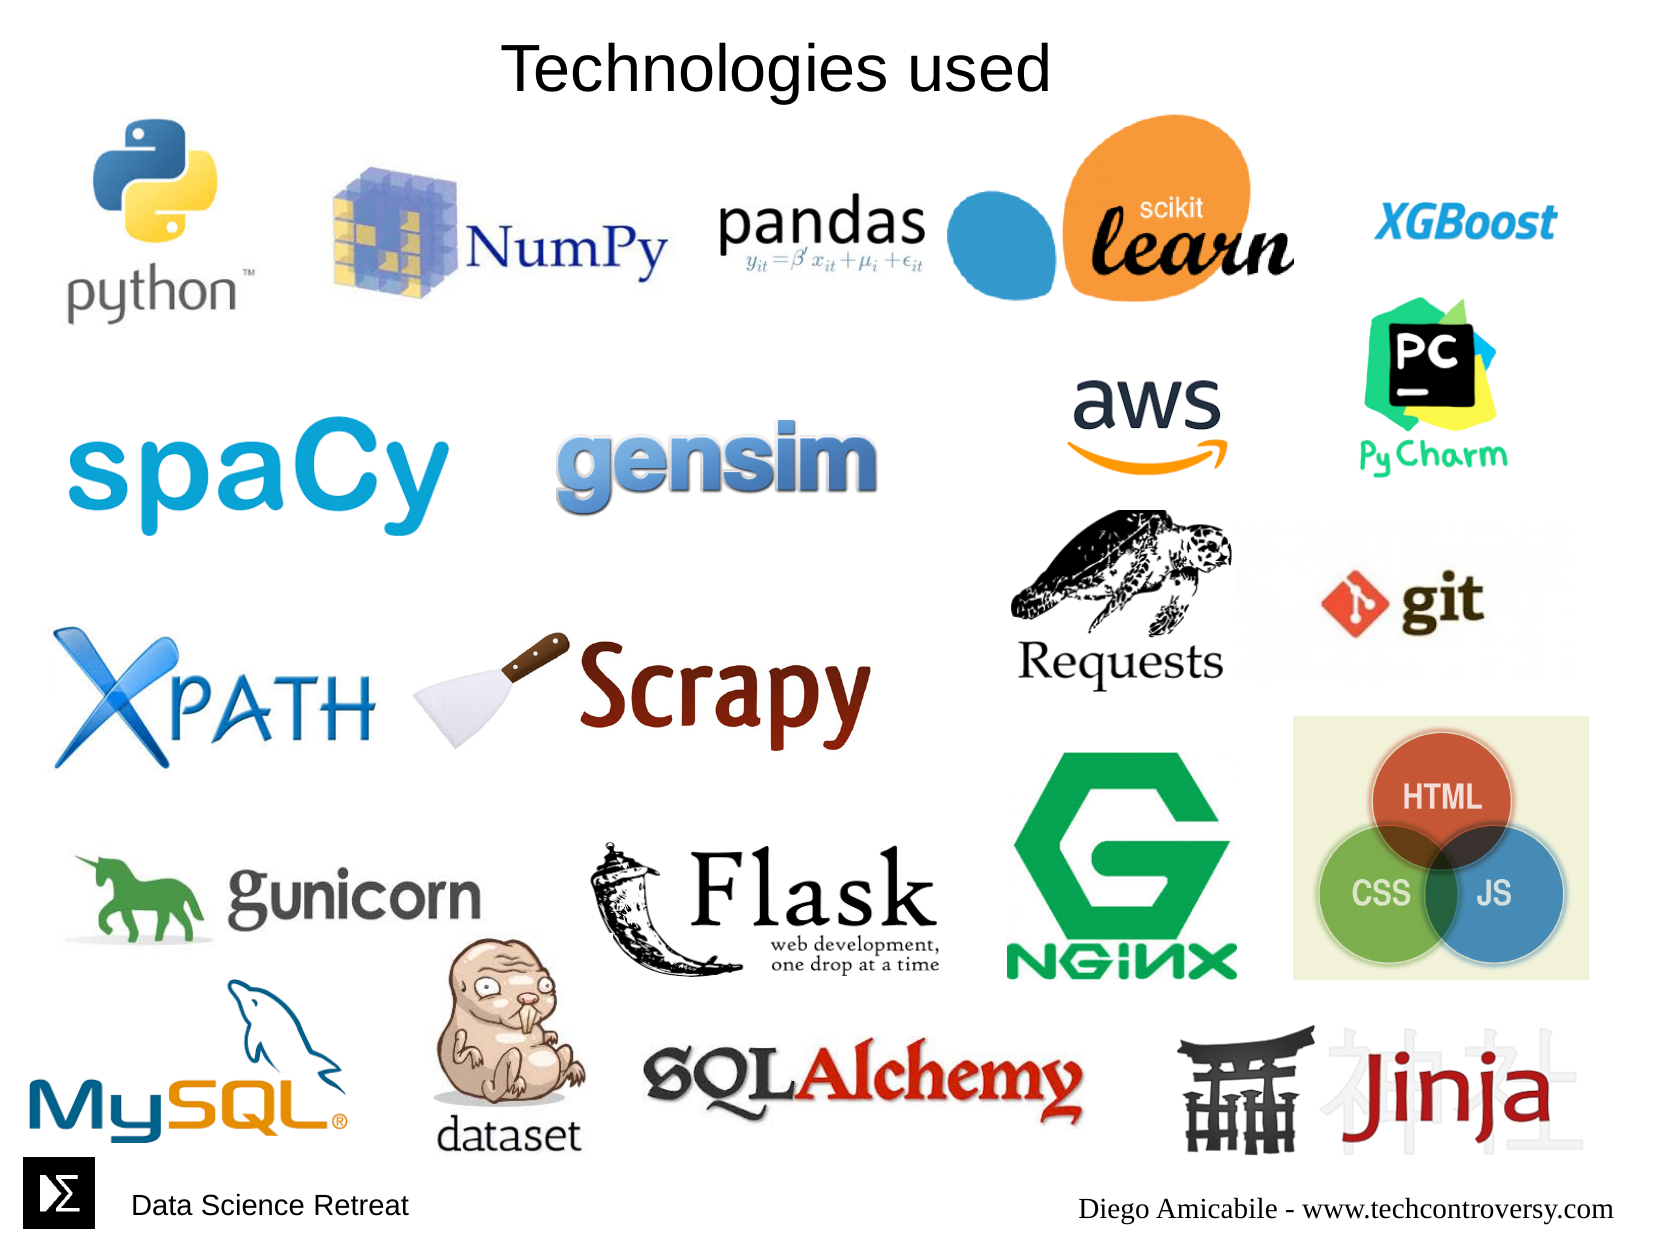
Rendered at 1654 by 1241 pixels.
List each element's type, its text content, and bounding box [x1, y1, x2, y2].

picture [1293, 716, 1589, 980]
picture [556, 418, 879, 518]
picture [1166, 1014, 1595, 1168]
picture [720, 131, 925, 334]
picture [23, 1157, 95, 1229]
picture [46, 838, 948, 1170]
picture [323, 155, 675, 304]
picture [69, 408, 453, 545]
text_box Technologies used [485, 23, 1070, 114]
picture [1318, 122, 1558, 497]
picture [69, 463, 110, 499]
picture [406, 622, 879, 763]
picture [37, 108, 267, 337]
picture [1236, 526, 1570, 682]
picture [47, 618, 382, 774]
picture [642, 1036, 1087, 1130]
picture [29, 979, 348, 1143]
picture [947, 51, 1306, 694]
picture [1007, 752, 1237, 980]
